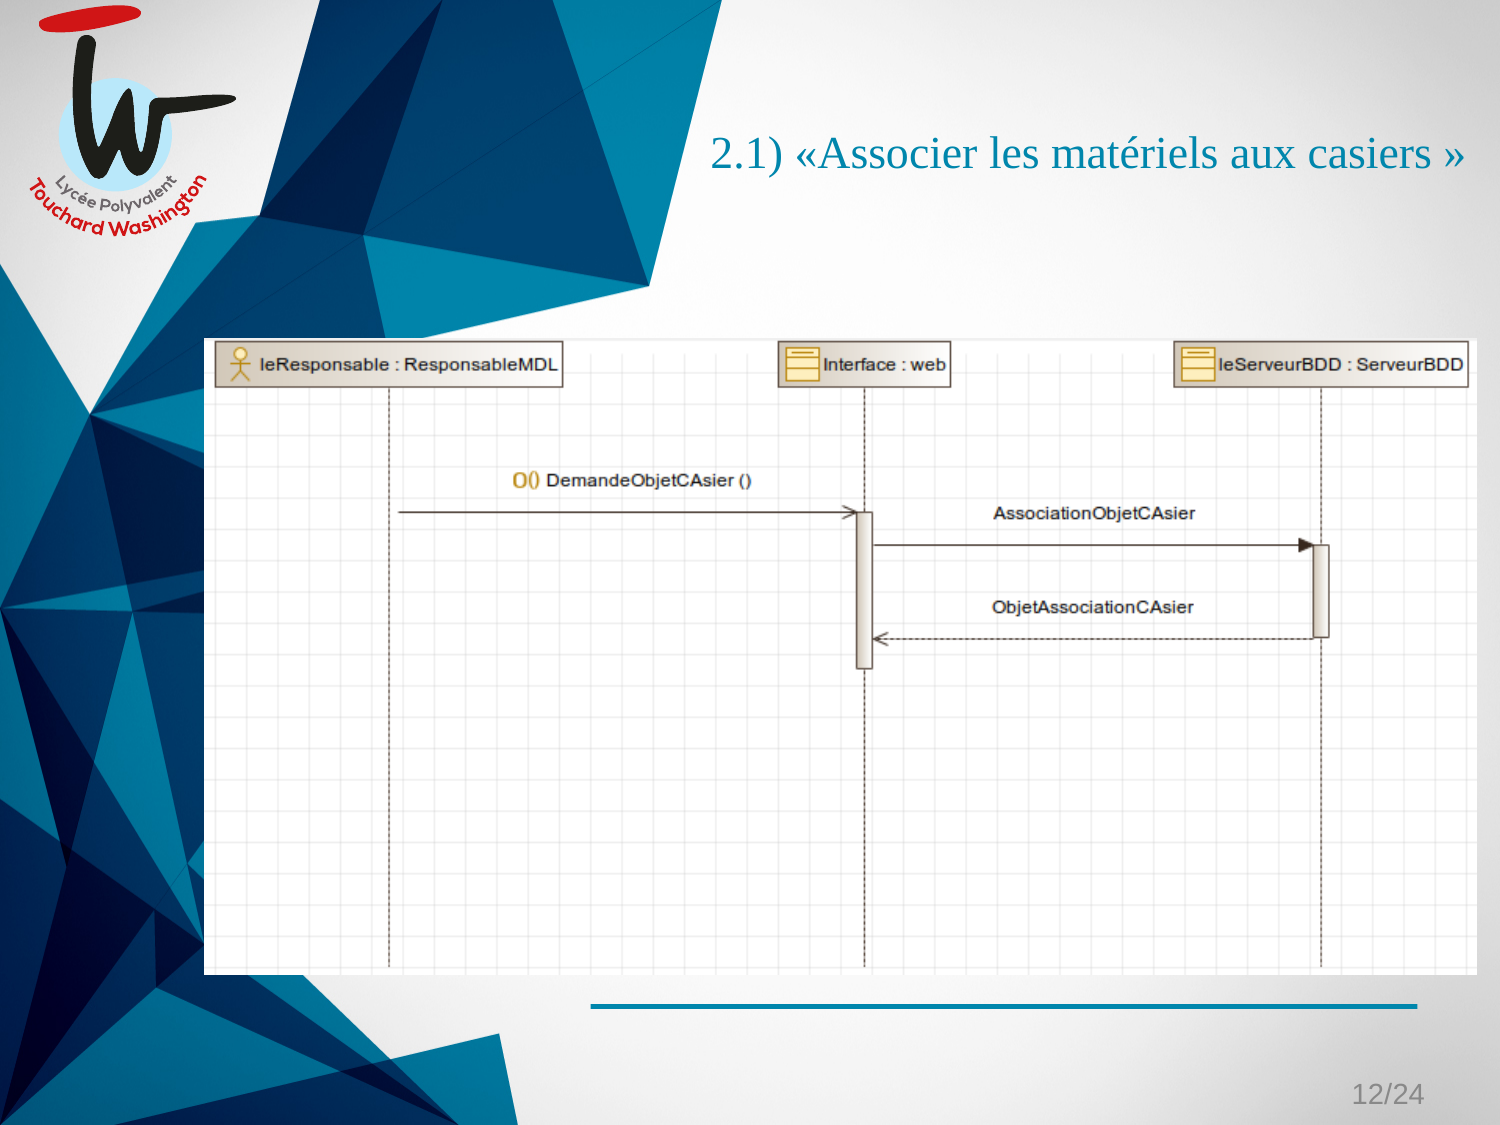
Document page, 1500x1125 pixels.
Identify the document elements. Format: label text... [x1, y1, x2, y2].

picture [0, 0, 1500, 1125]
title 2.1) «Associer les matériels aux casiers » [701, 59, 1477, 247]
